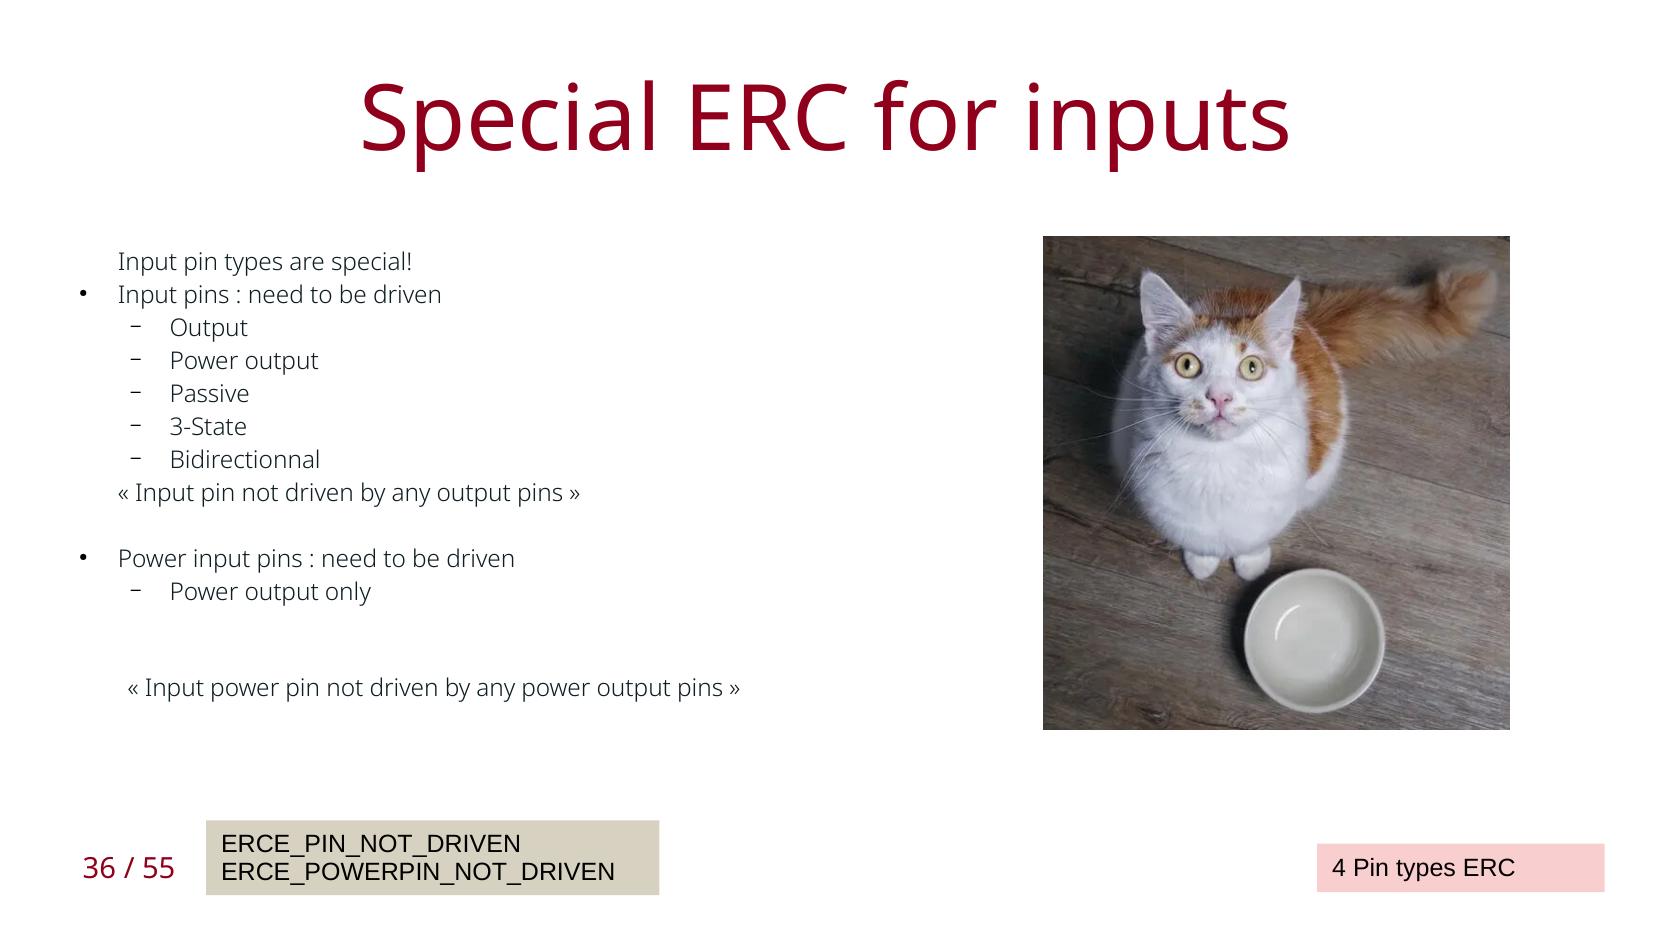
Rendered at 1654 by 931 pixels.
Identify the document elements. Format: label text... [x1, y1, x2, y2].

text_box 4 Pin types ERC [1317, 843, 1605, 893]
list Input pin types are special! Input pins : need to be driven Output Power output Passive 3-State Bidirectionnal « Input pin not driven by any output pins » Power input pins : need to be driven Power output only « Input power pin not driven by any power output pins » [66, 244, 1043, 711]
text_box ERCE_PIN_NOT_DRIVEN ERCE_POWERPIN_NOT_DRIVEN [206, 820, 660, 896]
picture [1043, 236, 1510, 730]
title Special ERC for inputs [82, 37, 1571, 193]
